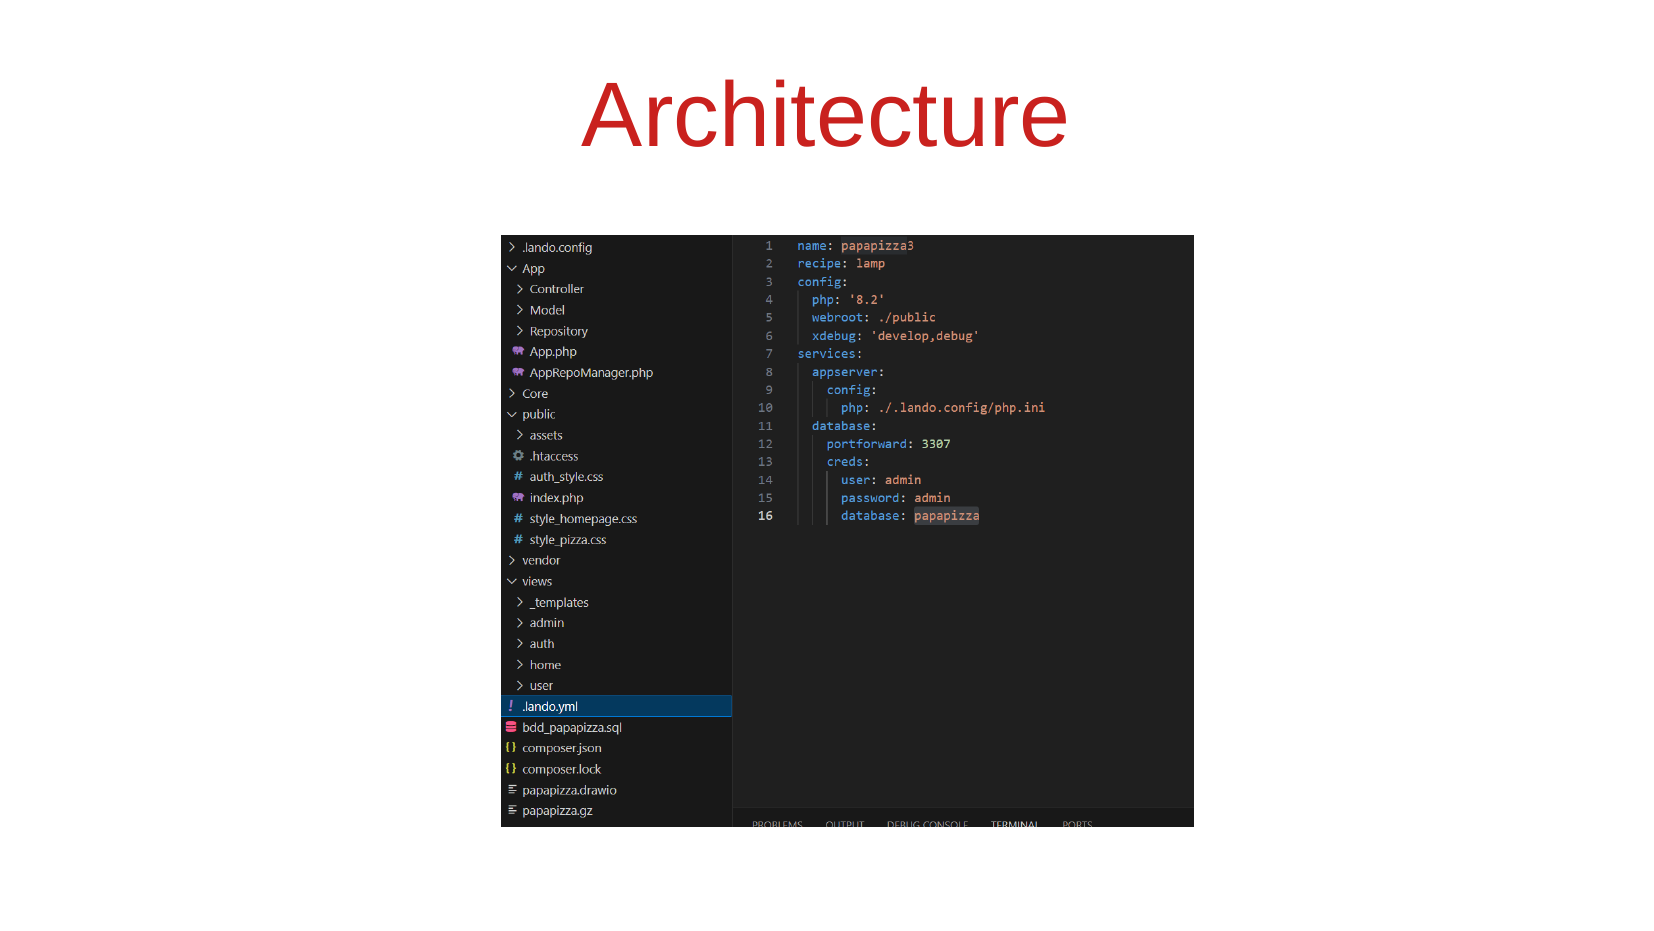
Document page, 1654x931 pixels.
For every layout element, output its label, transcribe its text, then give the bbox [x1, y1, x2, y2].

picture [501, 235, 1194, 827]
title Architecture [82, 37, 1571, 193]
